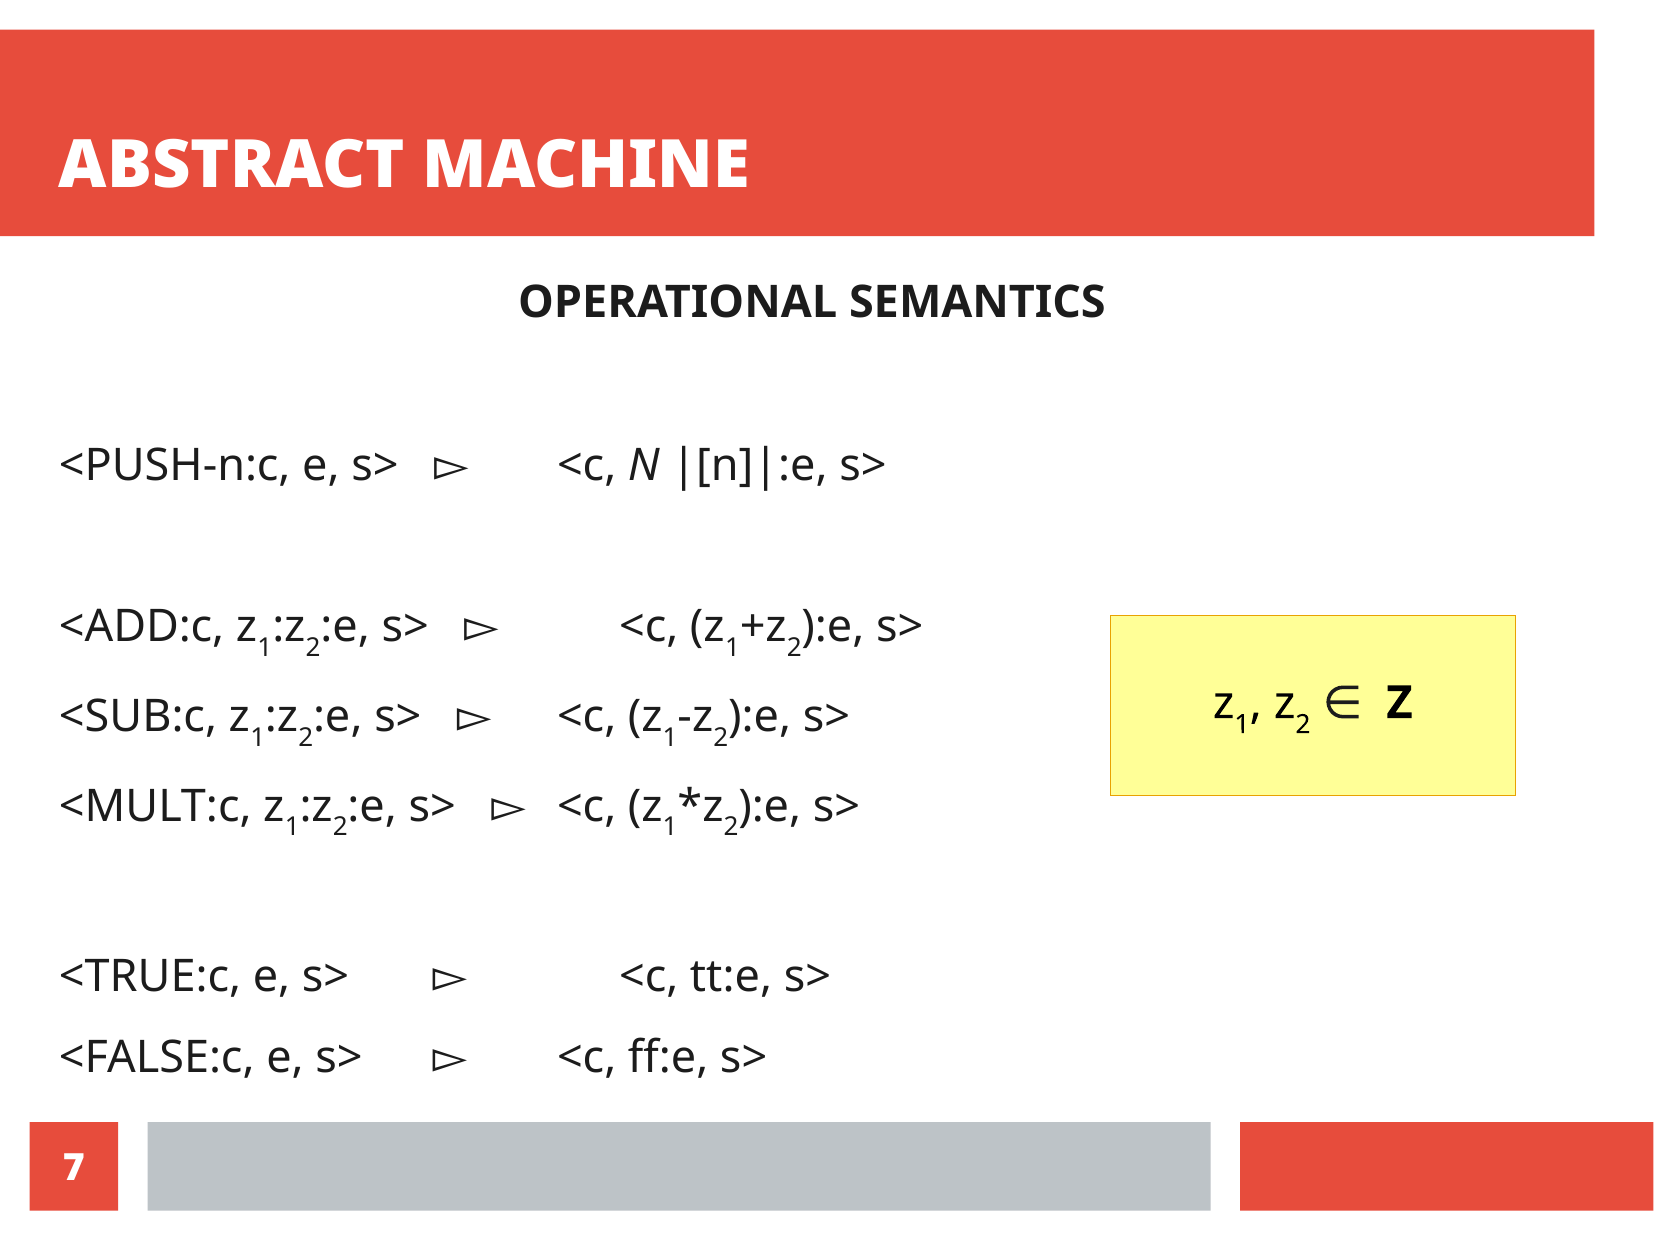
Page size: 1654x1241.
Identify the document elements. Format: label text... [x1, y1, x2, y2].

title ABSTRACT MACHINE [59, 59, 1595, 207]
list OPERATIONAL SEMANTICS <PUSH-n:c, e, s> ▻ <c, N |[n]|:e, s> <ADD:c, z1:z2:e, s> ▻ <c, (z1+z2):e, s> <SUB:c, z1:z2:e, s> ▻ <c, (z1-z2):e, s> <MULT:c, z1:z2:e, s> ▻ <c, (z1*z2):e, s> <TRUE:c, e, s> ▻ <c, tt:e, s> <FALSE:c, e, s> ▻ <c, ff:e, s> [59, 270, 1565, 1096]
text_box z1, z2 ∈ Z [1110, 615, 1516, 796]
